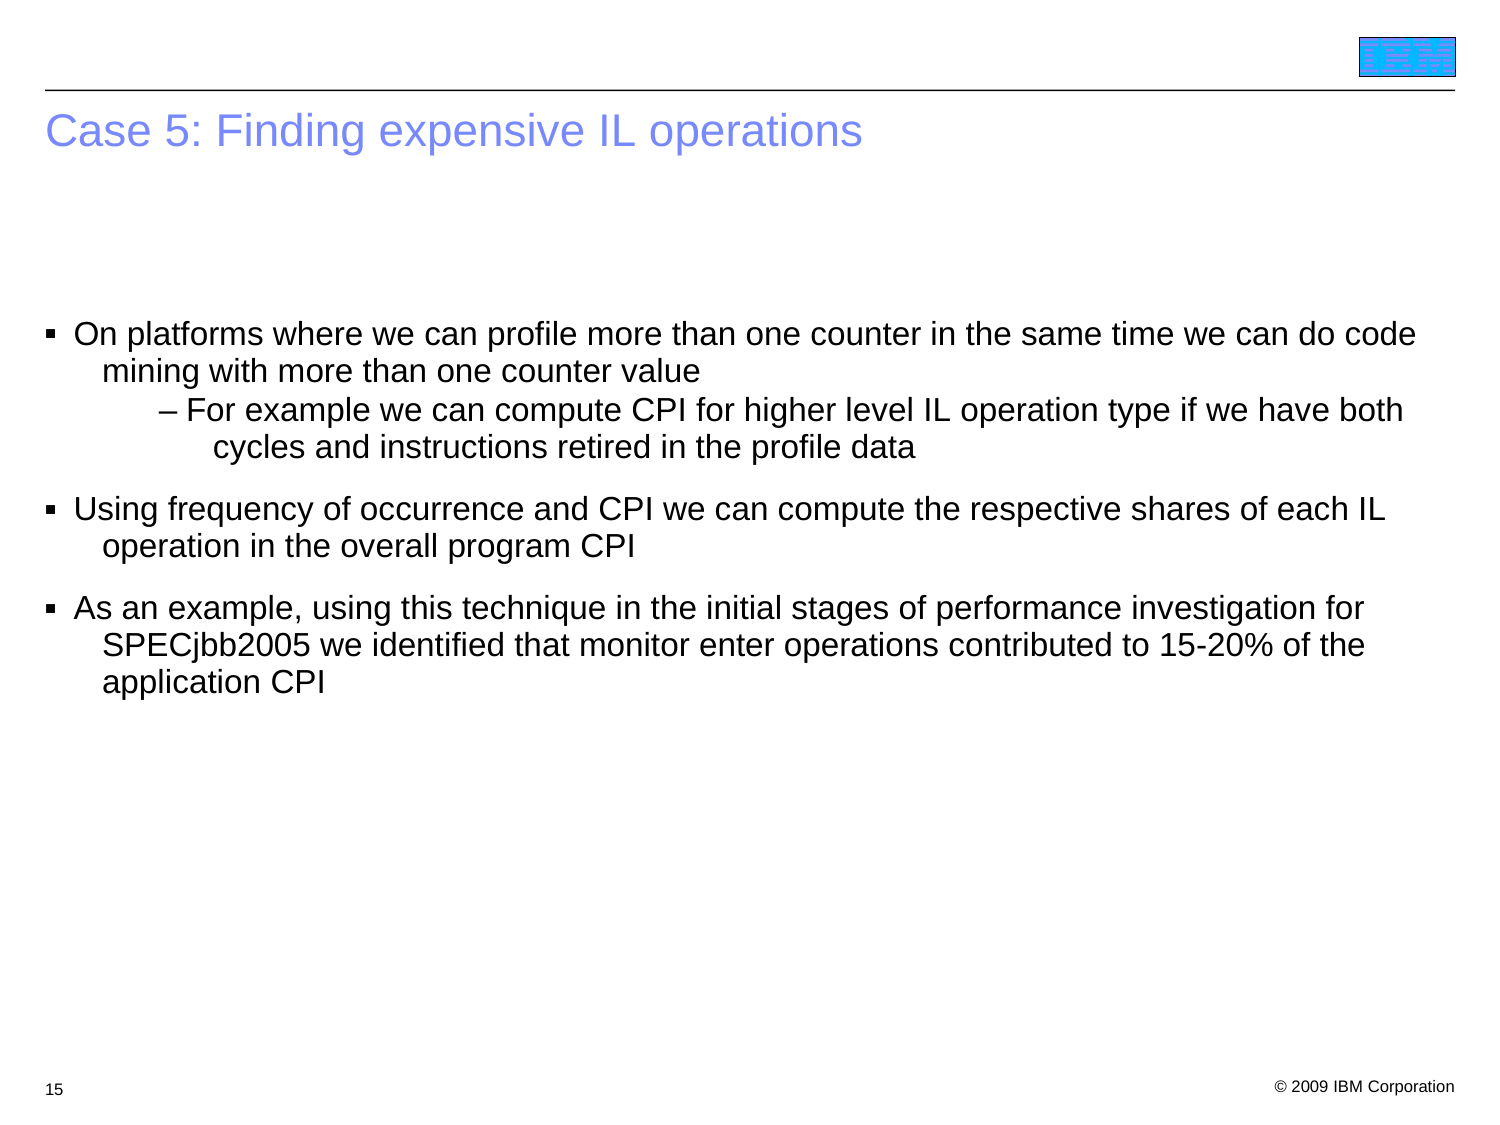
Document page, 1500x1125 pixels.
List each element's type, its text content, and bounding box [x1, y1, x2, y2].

title Case 5: Finding expensive IL operations [30, 97, 1456, 218]
list On platforms where we can profile more than one counter in the same time we can do code mining with more than one counter value For example we can compute CPI for higher level IL operation type if we have both cycles and instructions retired in the profile data Using frequency of occurrence and CPI we can compute the respective shares of each IL operation in the overall program CPI As an example, using this technique in the initial stages of performance investigation for SPECjbb2005 we identified that monitor enter operations contributed to 15-20% of the application CPI [30, 307, 1456, 1058]
